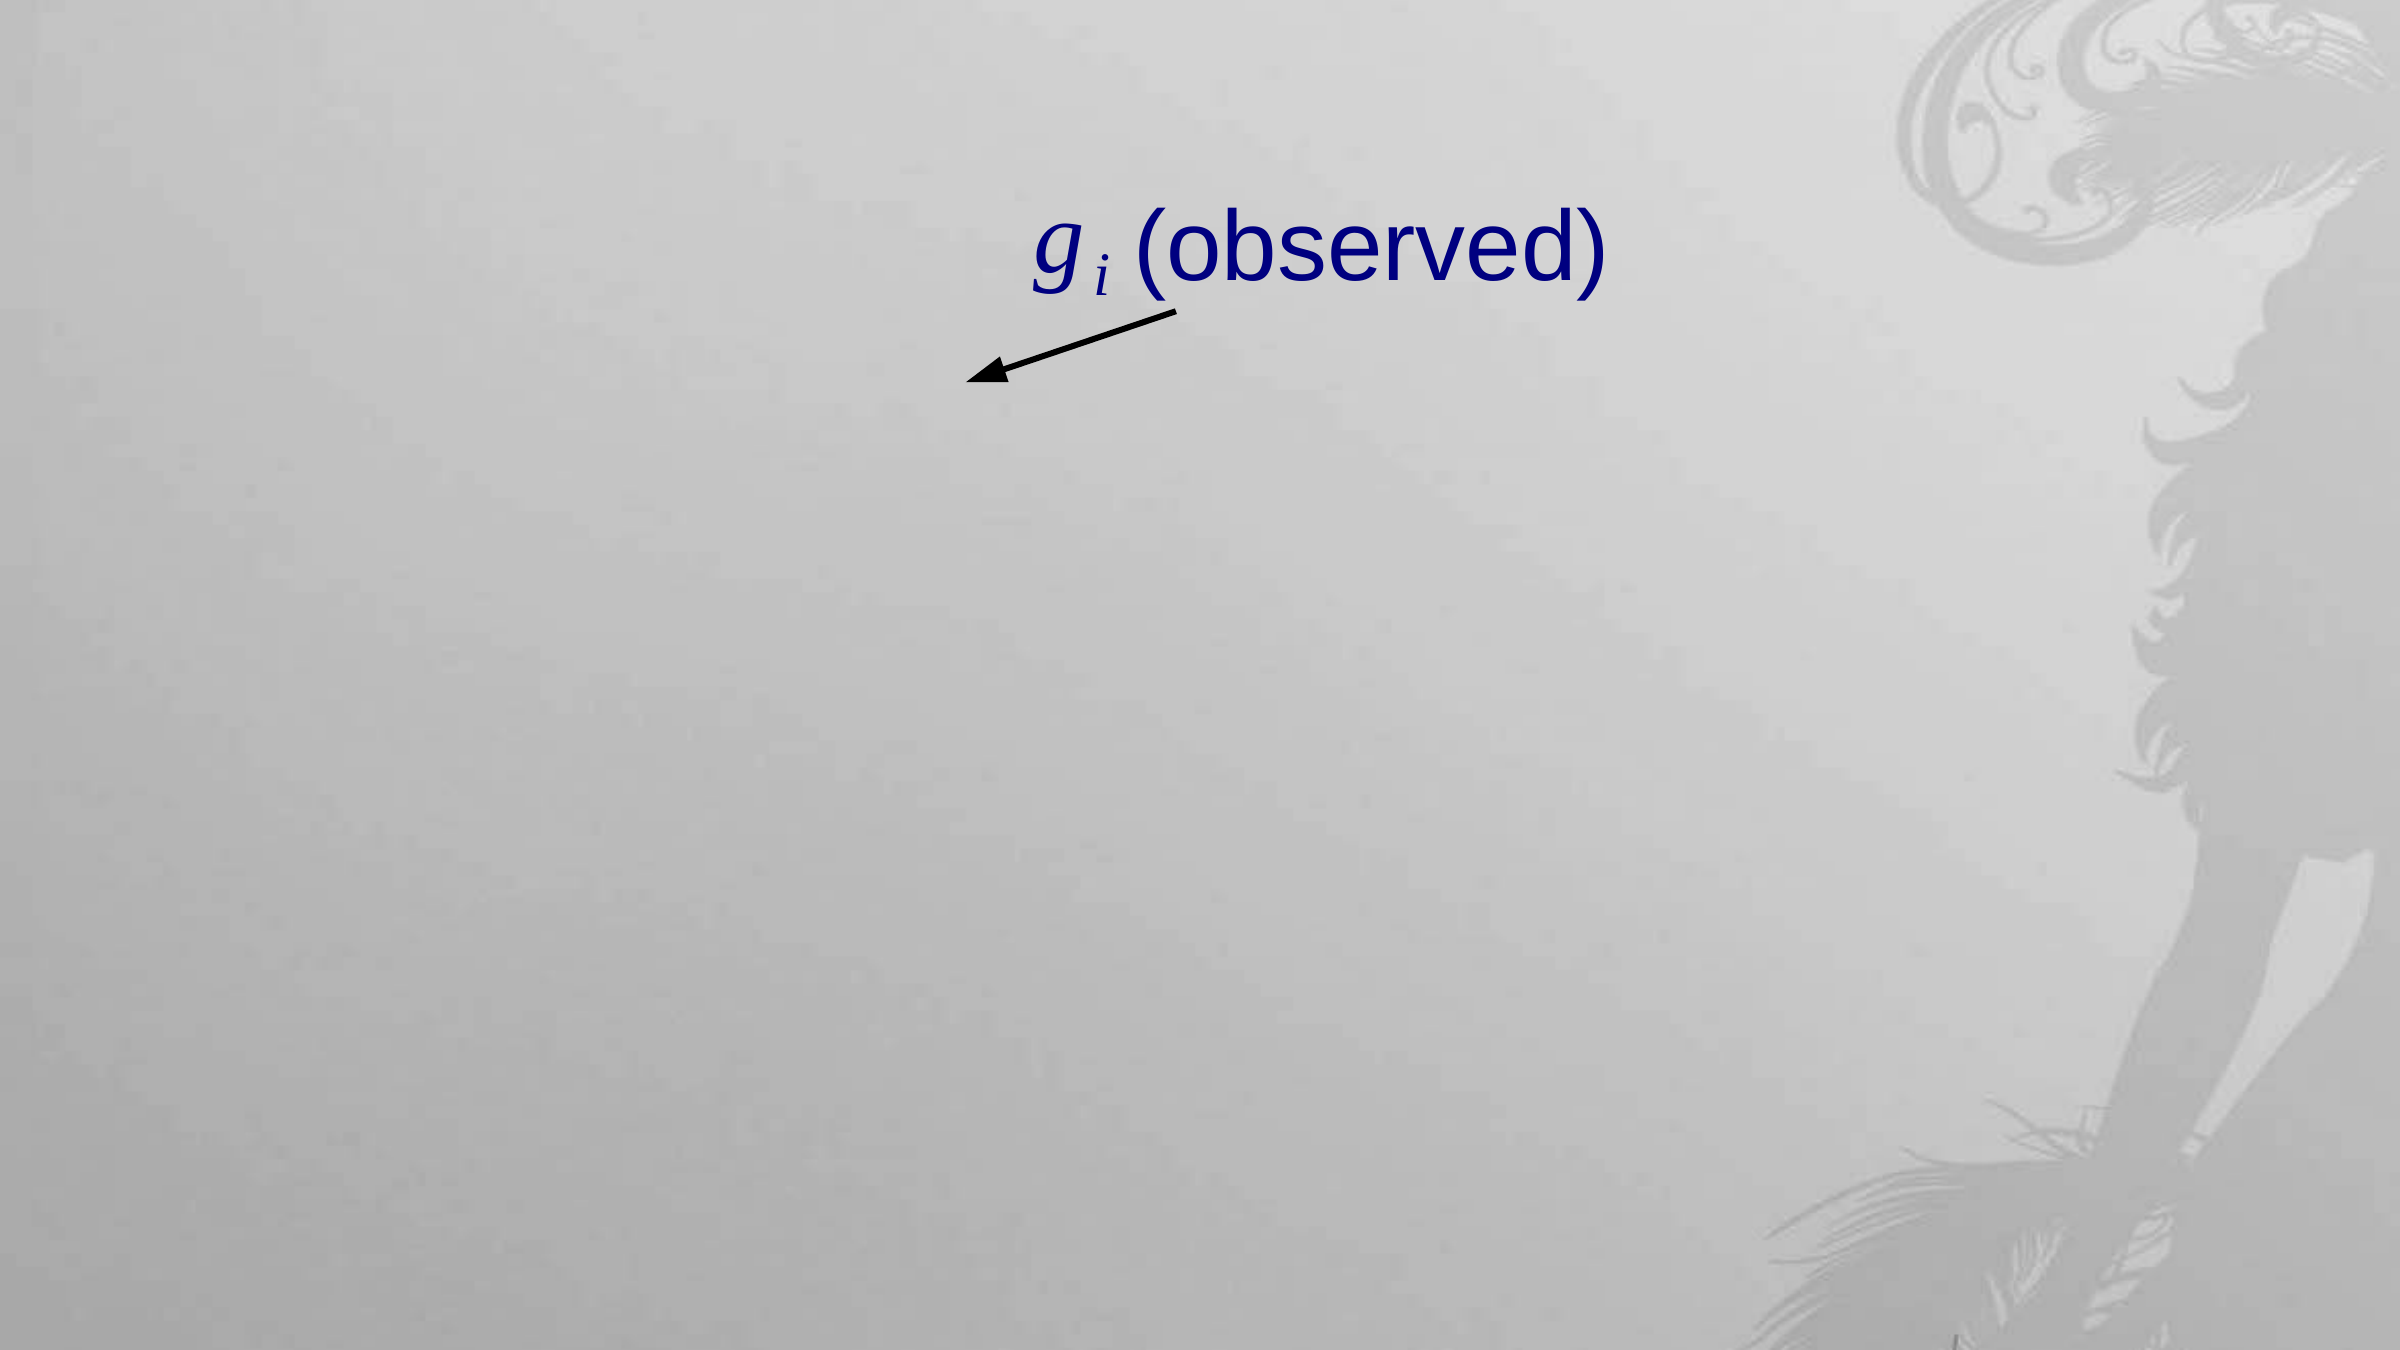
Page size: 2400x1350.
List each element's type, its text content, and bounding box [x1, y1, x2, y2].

chart [1019, 179, 1109, 310]
picture [0, 0, 2400, 1350]
title (observed) [1109, 161, 1635, 330]
